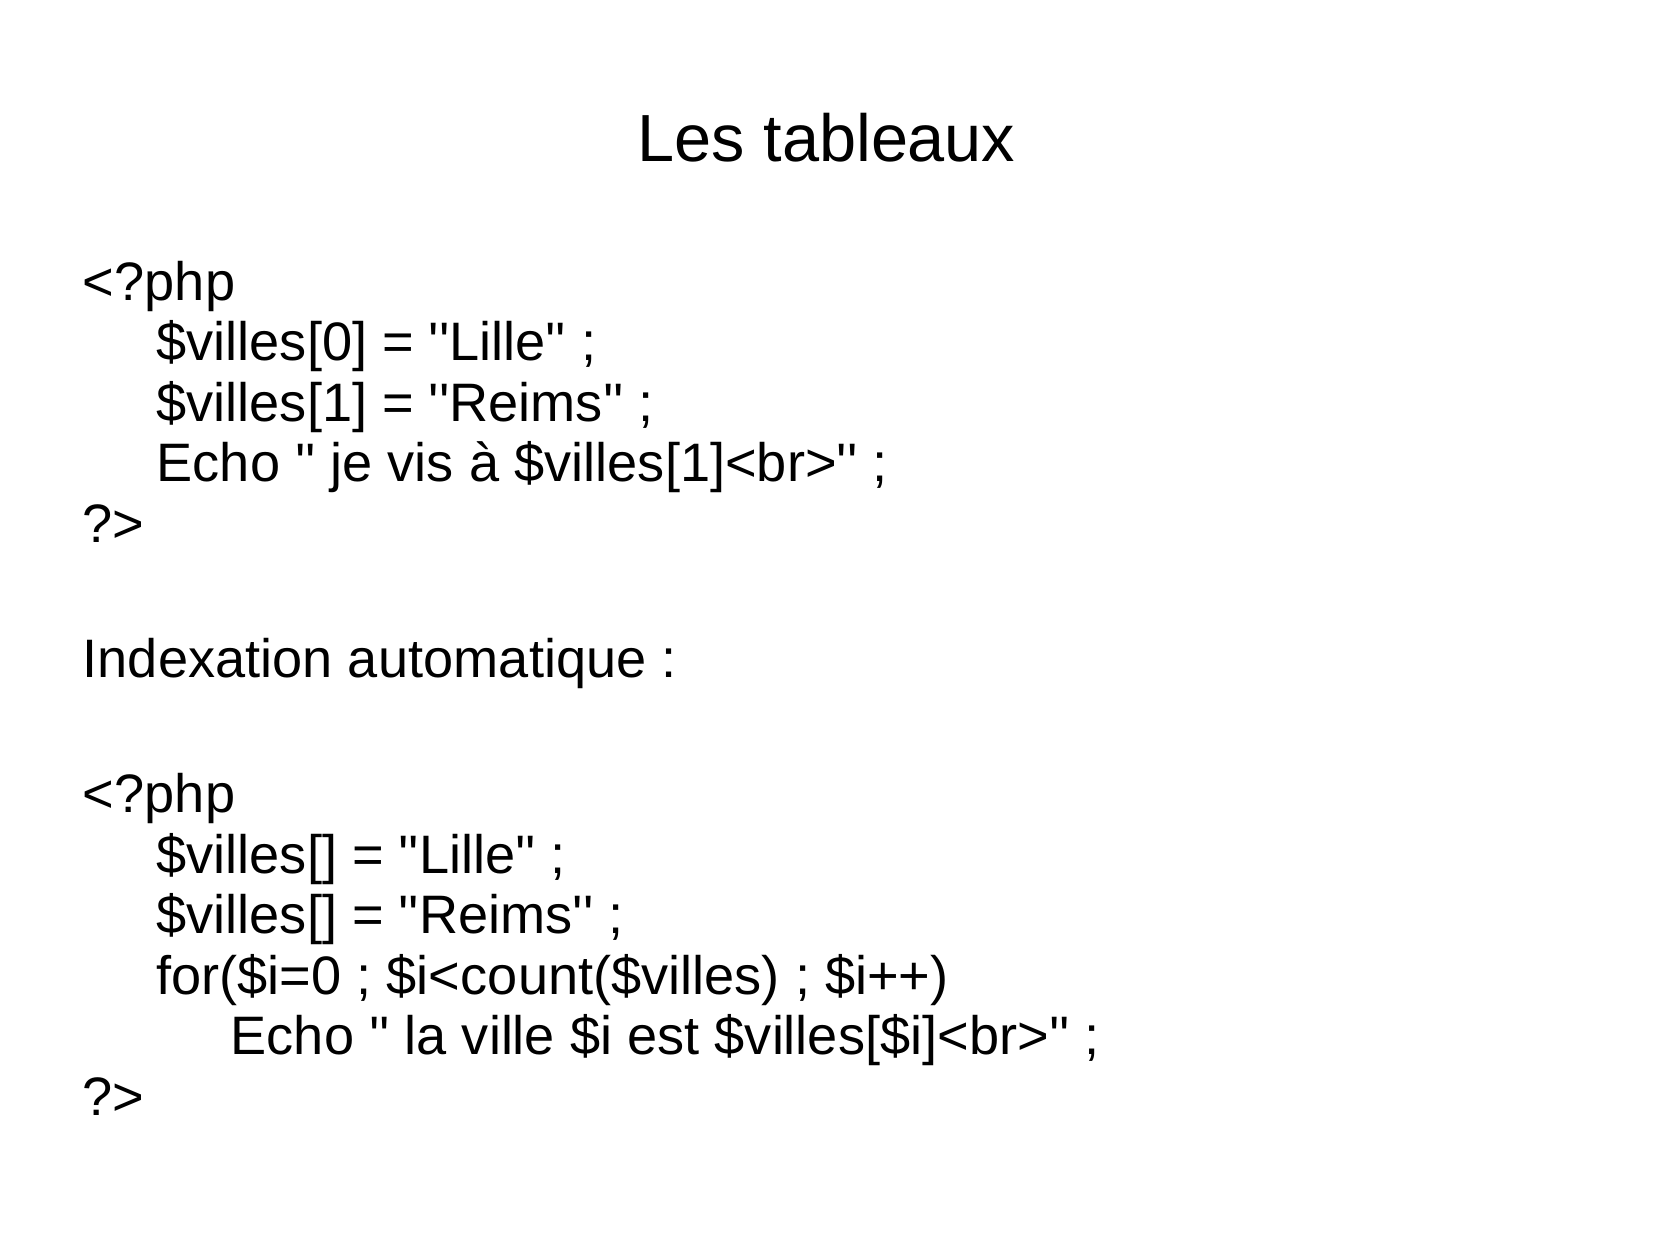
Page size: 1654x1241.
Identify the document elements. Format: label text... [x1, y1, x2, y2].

subtitle Les tableaux <?php $villes[0] = ''Lille'' ; $villes[1] = ''Reims'' ; Echo '' je vis à $villes[1]<br>'' ; ?> Indexation automatique : <?php $villes[] = ''Lille'' ; $villes[] = ''Reims'' ; for($i=0 ; $i<count($villes) ; $i++) Echo '' la ville $i est $villes[$i]<br>'' ; ?> [82, 47, 1571, 1182]
